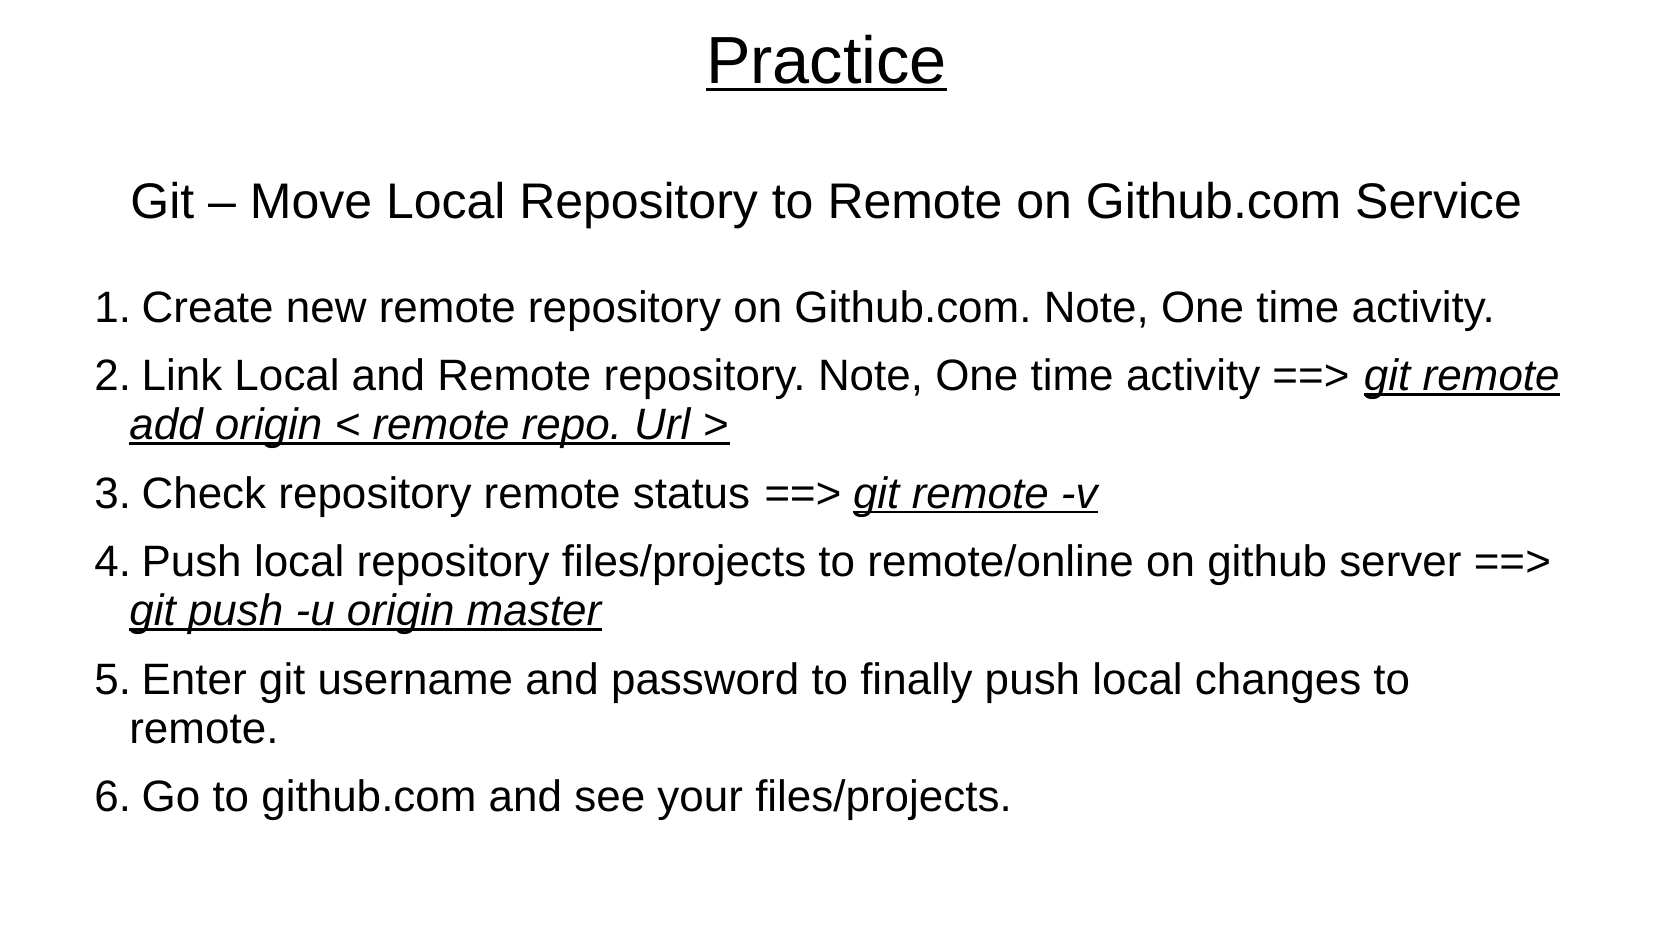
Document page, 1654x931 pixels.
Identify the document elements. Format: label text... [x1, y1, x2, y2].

title Practice Git – Move Local Repository to Remote on Github.com Service [82, 23, 1571, 282]
list Create new remote repository on Github.com. Note, One time activity. Link Local and Remote repository. Note, One time activity ==> git remote add origin < remote repo. Url > Check repository remote status ==> git remote -v Push local repository files/projects to remote/online on github server ==> git push -u origin master Enter git username and password to finally push local changes to remote. Go to github.com and see your files/projects. [82, 282, 1571, 822]
